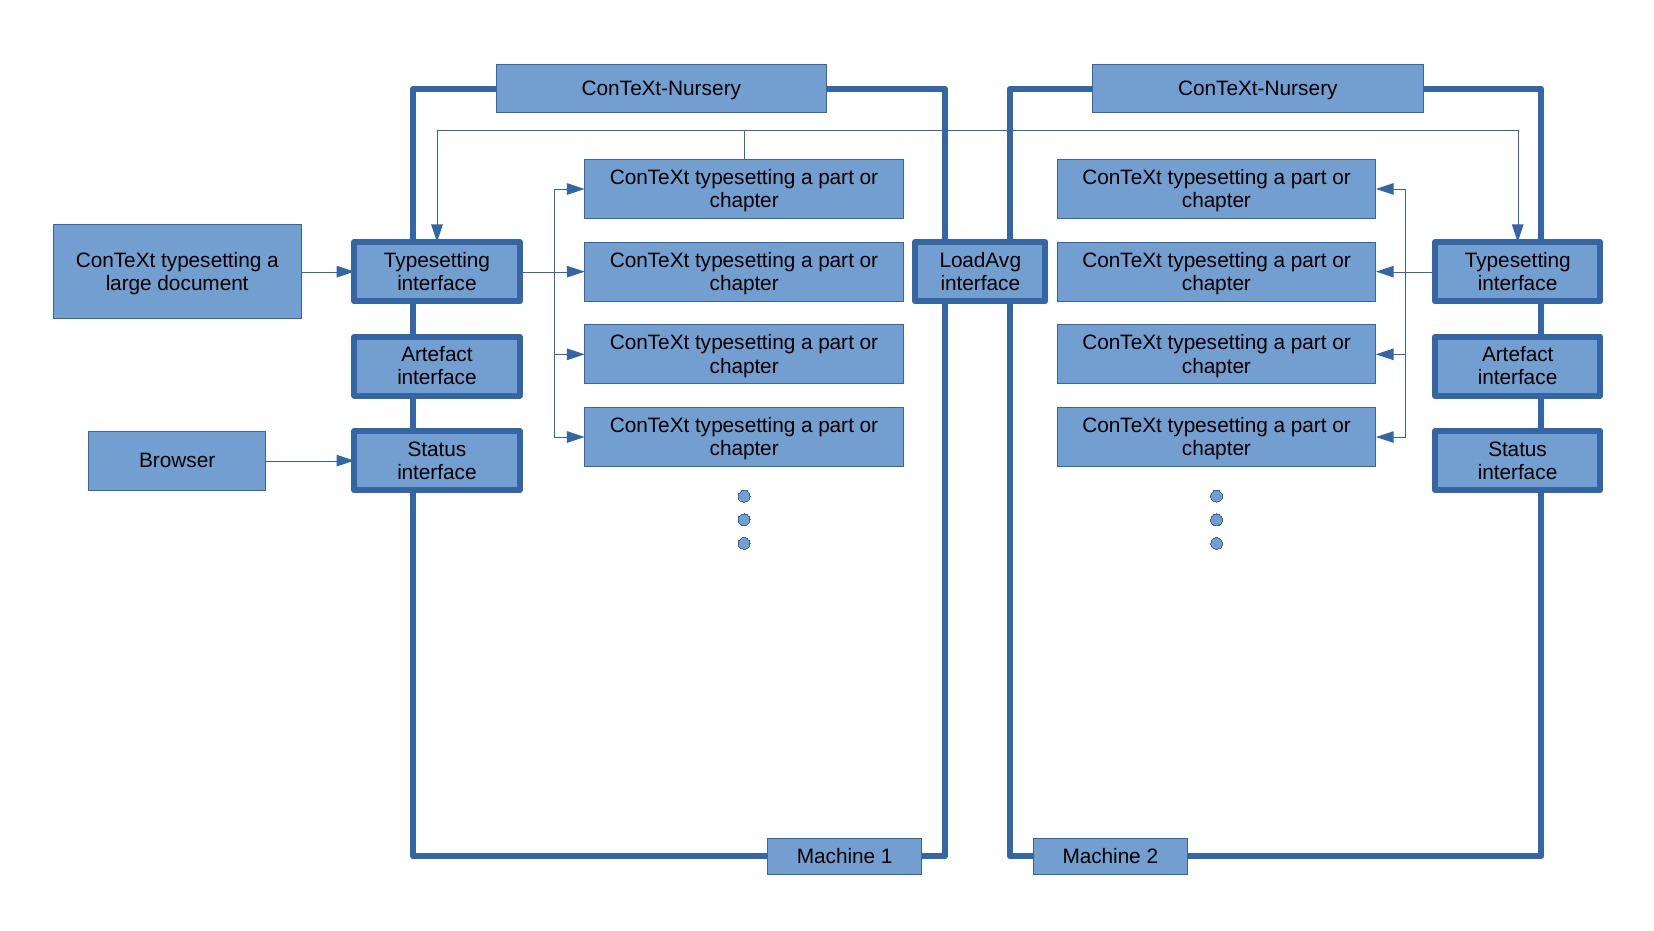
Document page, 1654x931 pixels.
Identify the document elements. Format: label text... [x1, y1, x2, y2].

text_box Machine 2 [1033, 838, 1188, 875]
text_box ConTeXt typesetting a part or chapter [584, 242, 904, 302]
text_box [738, 513, 751, 526]
text_box [1210, 490, 1223, 503]
text_box ConTeXt typesetting a part or chapter [584, 324, 904, 384]
text_box Artefact interface [1435, 355, 1601, 396]
text_box [1210, 537, 1223, 550]
text_box [1210, 513, 1223, 526]
text_box ConTeXt typesetting a large document [53, 224, 302, 319]
text_box [738, 490, 751, 503]
text_box Typesetting interface [1435, 273, 1601, 302]
text_box ConTeXt-Nursery [1092, 64, 1424, 113]
text_box ConTeXt typesetting a part or chapter [584, 407, 904, 467]
text_box ConTeXt typesetting a part or chapter [1057, 242, 1376, 302]
text_box ConTeXt typesetting a part or chapter [1057, 159, 1376, 219]
text_box Status interface [354, 431, 520, 491]
text_box LoadAvg interface [915, 242, 1046, 302]
text_box [738, 537, 751, 550]
text_box Typesetting interface [1435, 242, 1601, 272]
text_box ConTeXt-Nursery [496, 64, 827, 113]
text_box Browser [88, 431, 266, 491]
text_box Artefact interface [354, 336, 520, 396]
text_box ConTeXt typesetting a part or chapter [584, 159, 904, 219]
text_box ConTeXt typesetting a part or chapter [1057, 407, 1376, 467]
text_box Status interface [1435, 431, 1601, 491]
text_box ConTeXt typesetting a part or chapter [1057, 324, 1376, 384]
text_box Typesetting interface [354, 242, 520, 302]
text_box Machine 1 [767, 838, 922, 875]
text_box Artefact interface [1435, 336, 1601, 354]
